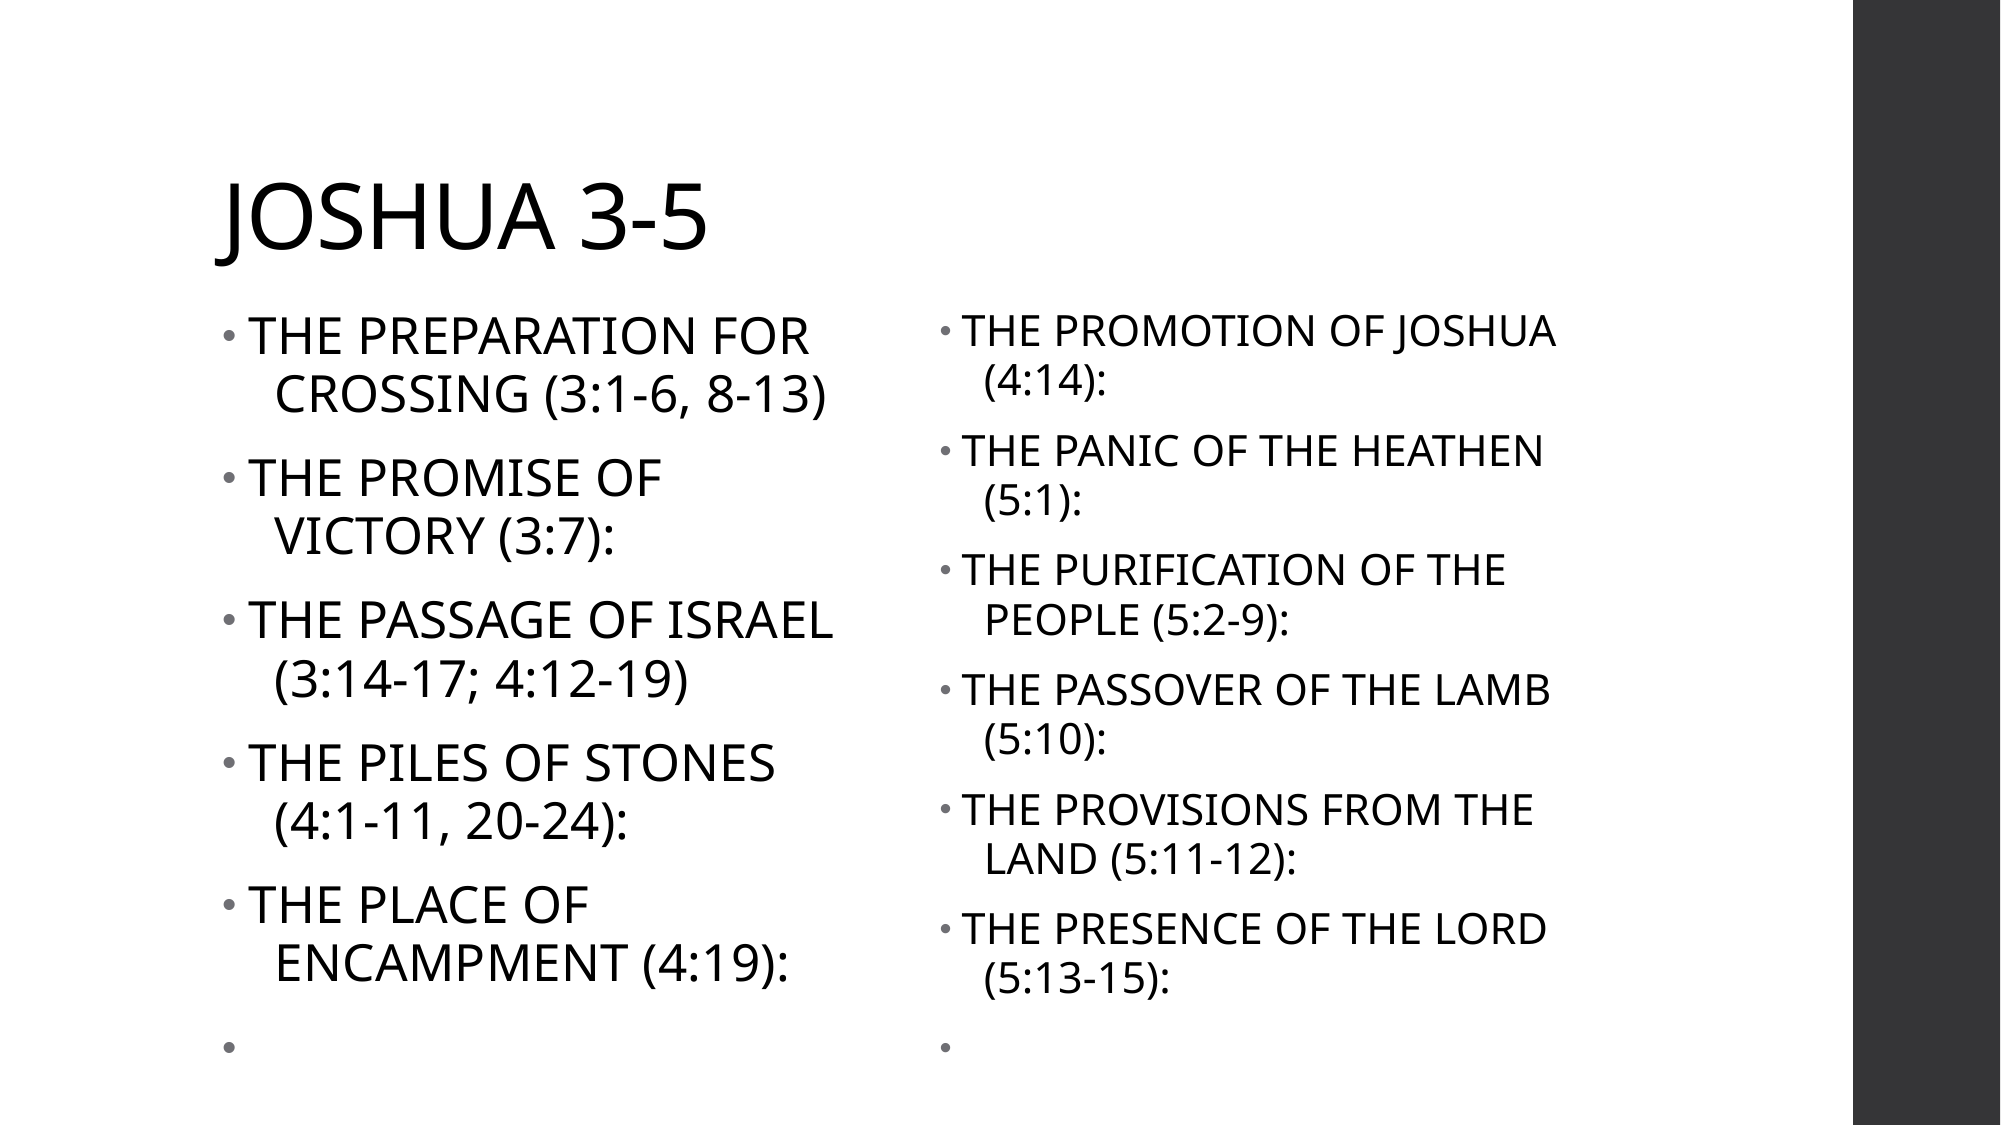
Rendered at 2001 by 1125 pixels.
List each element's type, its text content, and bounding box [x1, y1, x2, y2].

list THE PROMOTION OF JOSHUA (4:14): THE PANIC OF THE HEATHEN (5:1): THE PURIFICATION OF THE PEOPLE (5:2-9): THE PASSOVER OF THE LAMB (5:10): THE PROVISIONS FROM THE LAND (5:11-12): THE PRESENCE OF THE LORD (5:13-15): [924, 299, 1617, 1014]
title JOSHUA 3-5 [206, 60, 1797, 278]
list THE PREPARATION FOR CROSSING (3:1-6, 8-13) THE PROMISE OF VICTORY (3:7): THE PASSAGE OF ISRAEL (3:14-17; 4:12-19) THE PILES OF STONES (4:1-11, 20-24): THE PLACE OF ENCAMPMENT (4:19): [207, 299, 900, 1014]
